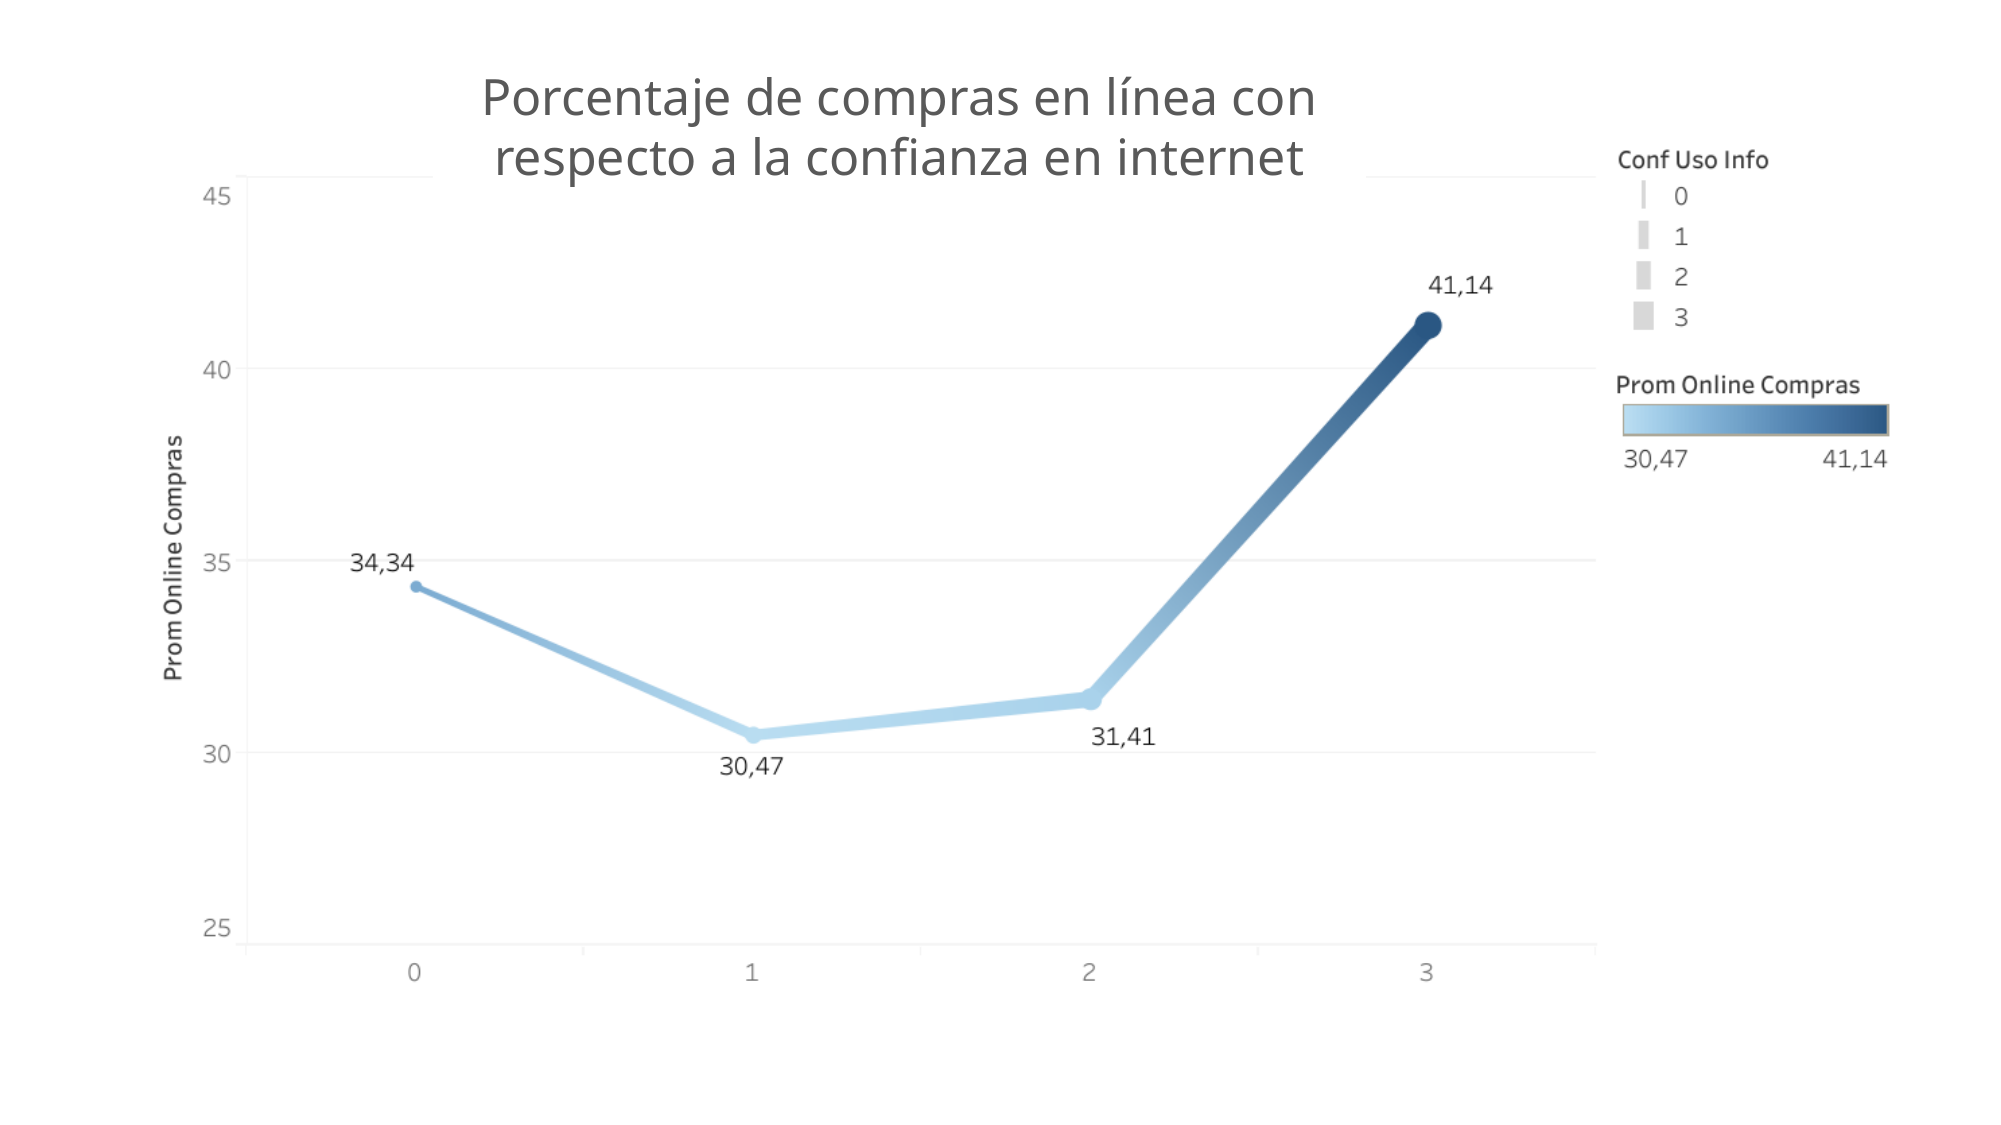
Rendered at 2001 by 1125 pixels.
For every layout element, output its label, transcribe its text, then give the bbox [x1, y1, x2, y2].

picture [139, 136, 1899, 989]
text_box Porcentaje de compras en línea con respecto a la confianza en internet [432, 58, 1366, 195]
